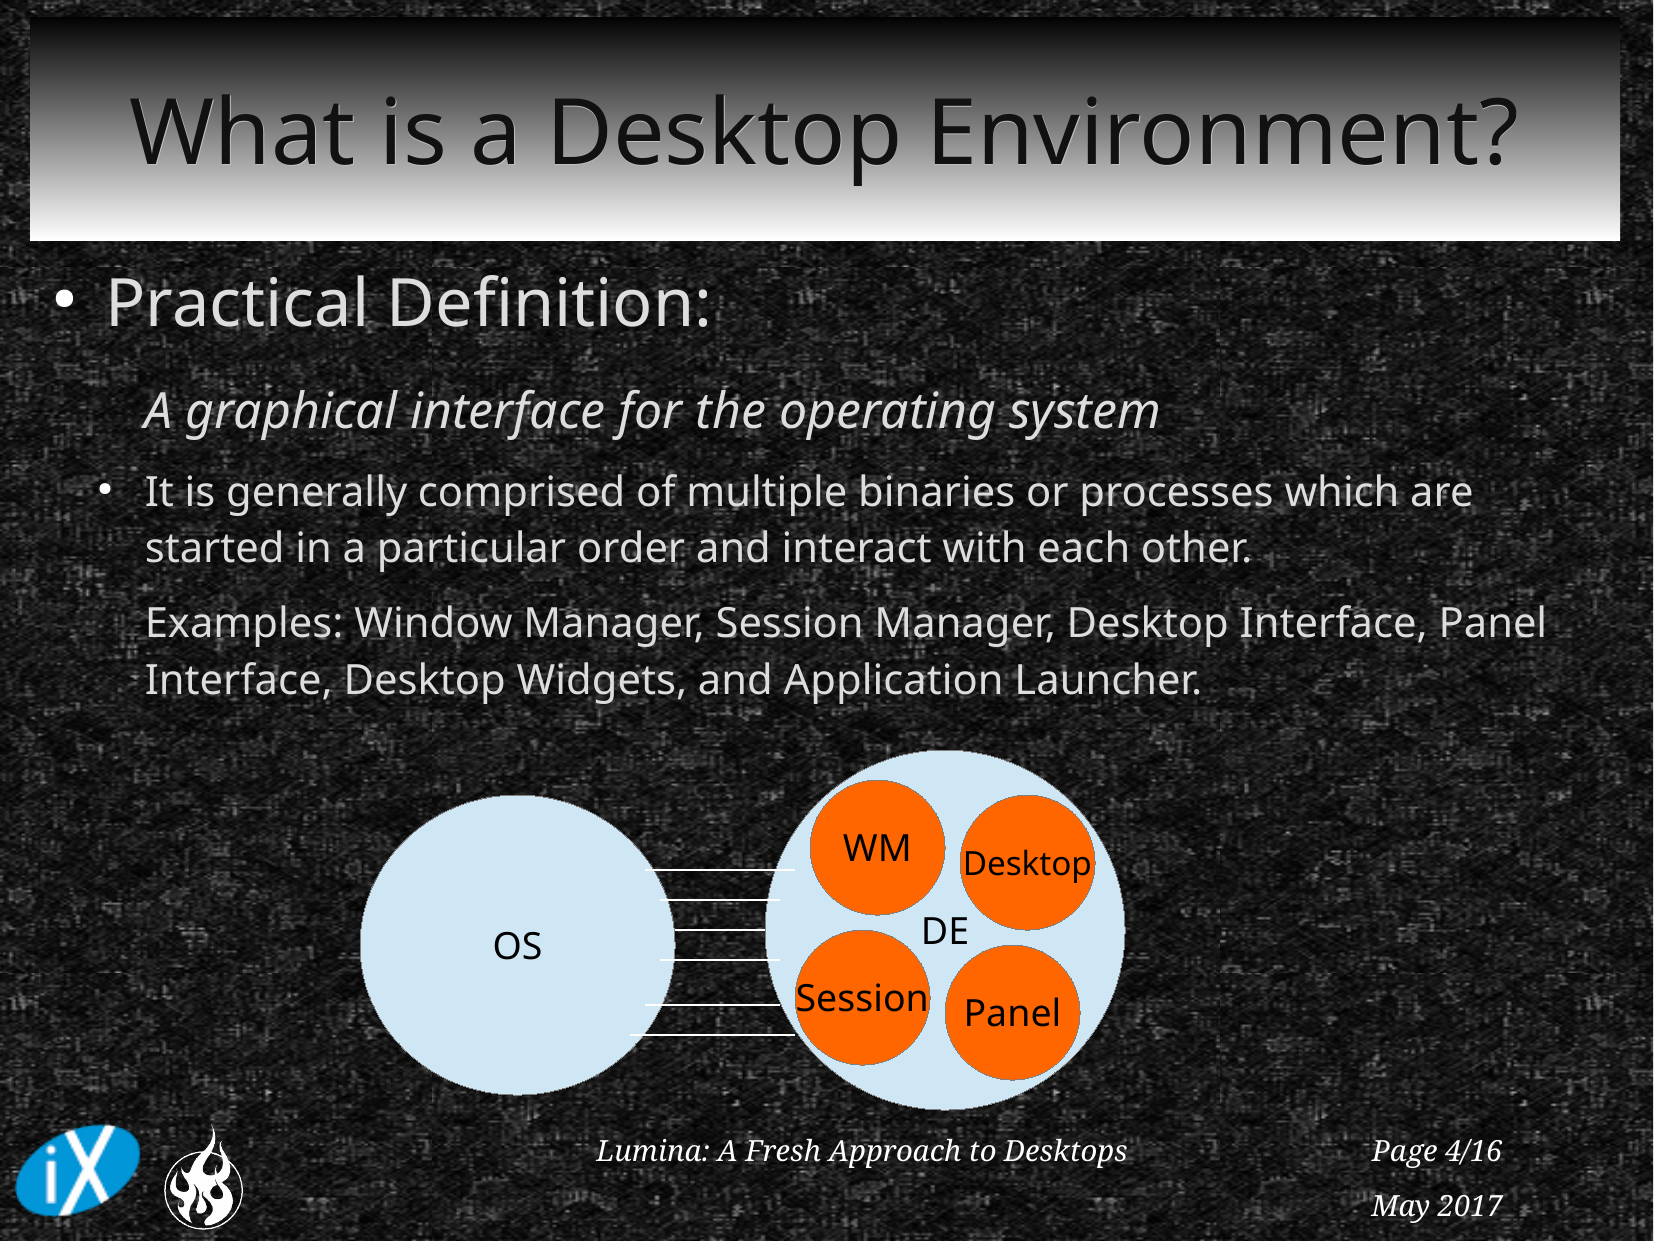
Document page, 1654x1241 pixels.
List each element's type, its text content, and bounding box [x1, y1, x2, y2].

picture [0, 0, 1654, 1241]
text_box Panel [945, 945, 1081, 1081]
text_box Session [795, 930, 931, 1066]
title What is a Desktop Environment? [30, 17, 1621, 241]
text_box WM [810, 780, 946, 916]
text_box DE [765, 750, 1126, 1111]
text_box OS [360, 795, 676, 1096]
text_box Desktop [960, 795, 1096, 931]
list Practical Definition: A graphical interface for the operating system It is generally comprised of multiple binaries or processes which are started in a particular order and interact with each other. Examples: Window Manager, Session Manager, Desktop Interface, Panel Interface, Desktop Widgets, and Application Launcher. [30, 255, 1621, 975]
